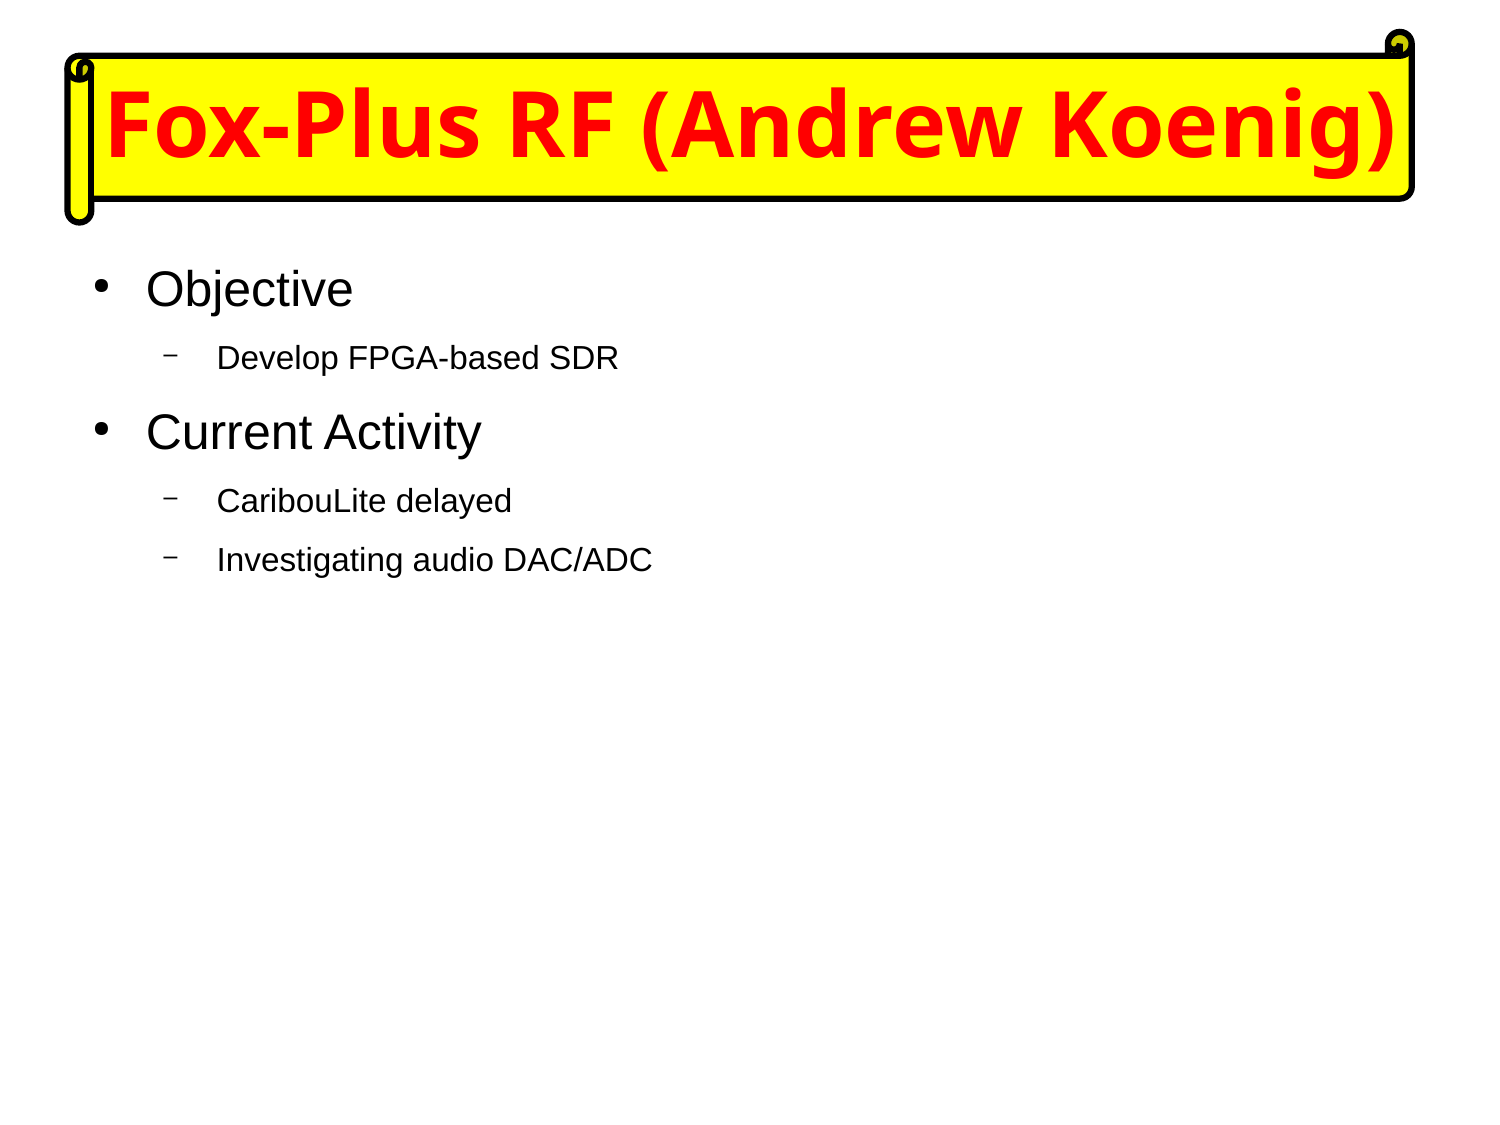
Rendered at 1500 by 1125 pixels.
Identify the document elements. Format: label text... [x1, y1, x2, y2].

text_box Fox-Plus RF (Andrew Koenig) [0, 58, 1500, 184]
list Objective Develop FPGA-based SDR Current Activity CaribouLite delayed Investigating audio DAC/ADC [75, 263, 1425, 916]
text_box [72, 31, 1412, 58]
text_box [67, 184, 1412, 223]
